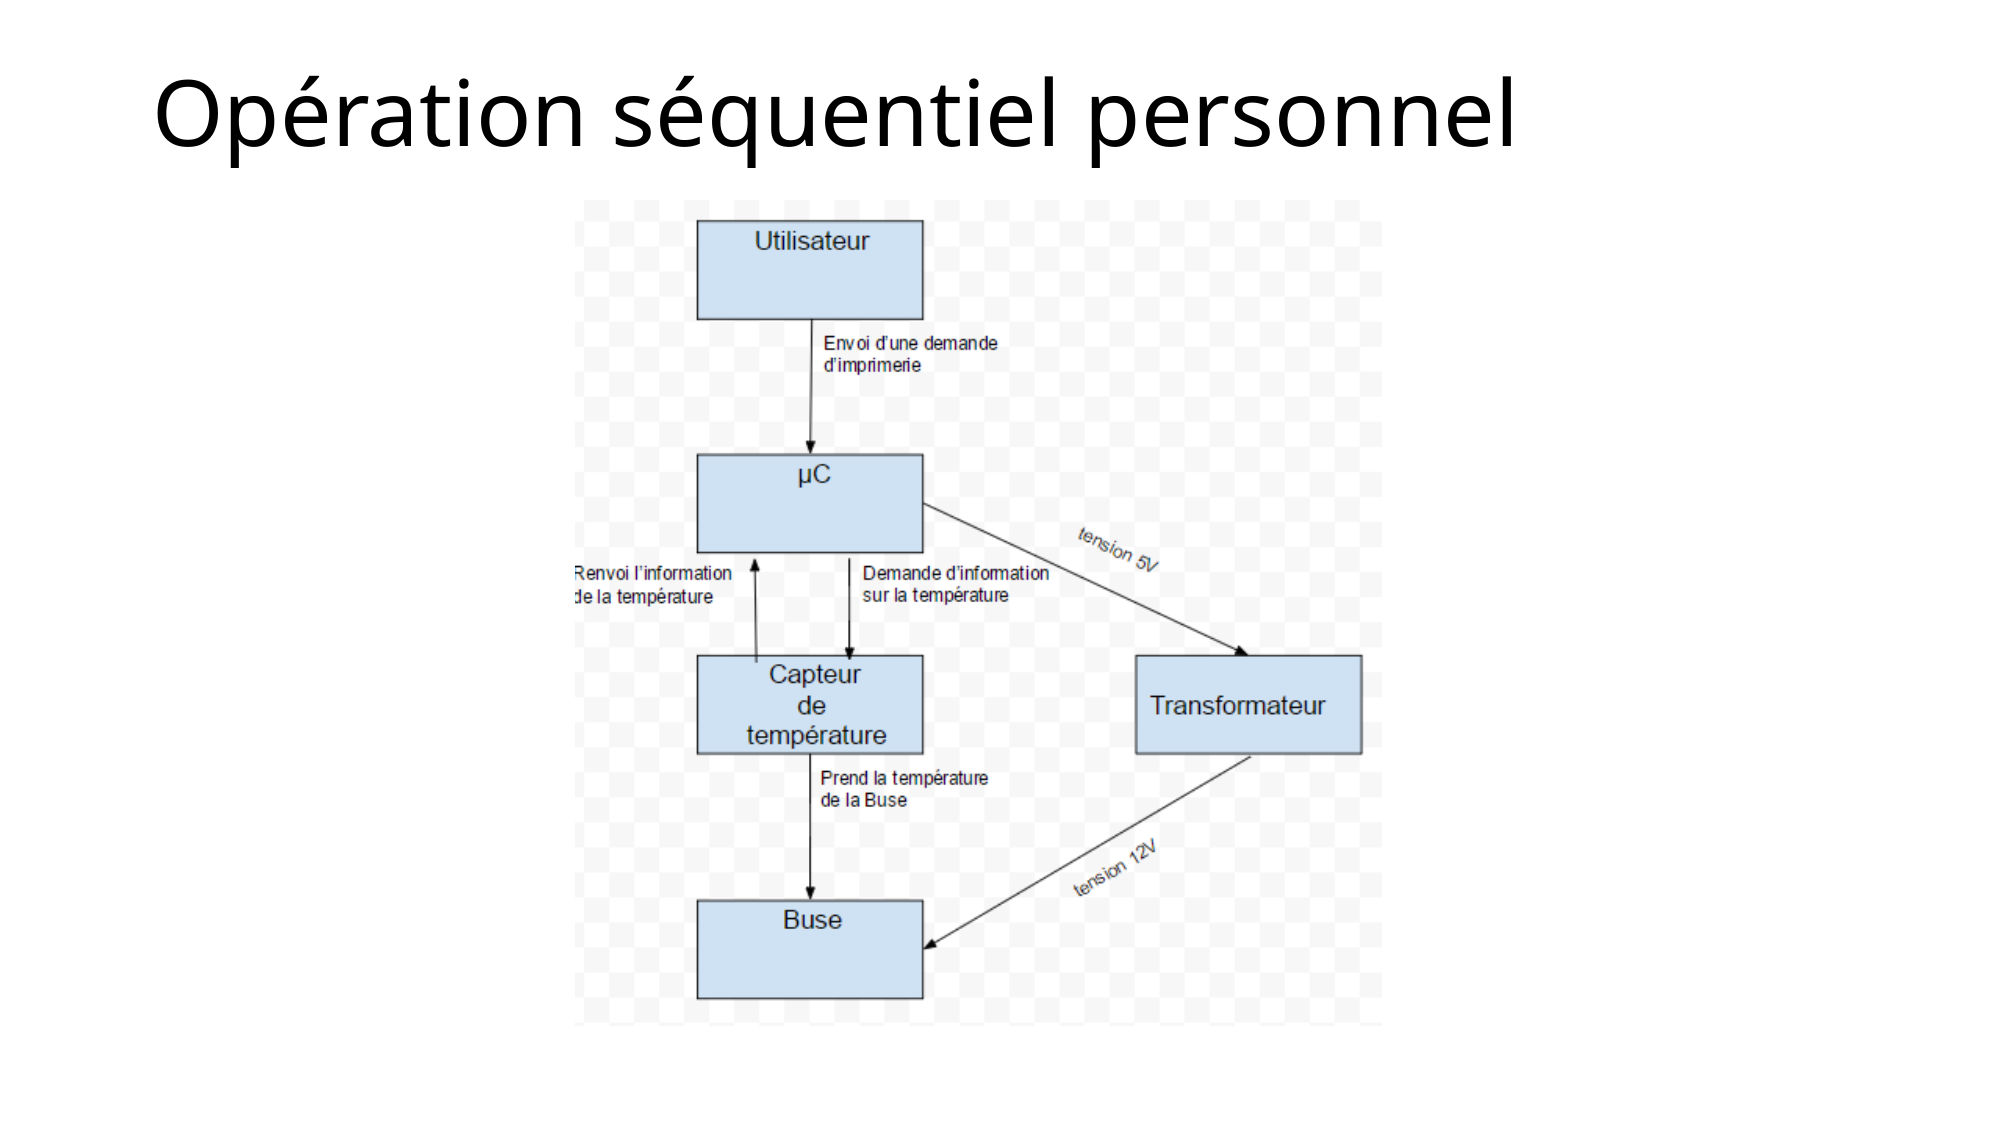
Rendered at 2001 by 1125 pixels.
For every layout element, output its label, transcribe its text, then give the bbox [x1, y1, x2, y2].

title Opération séquentiel personnel [137, 59, 1863, 278]
picture [575, 200, 1382, 1026]
